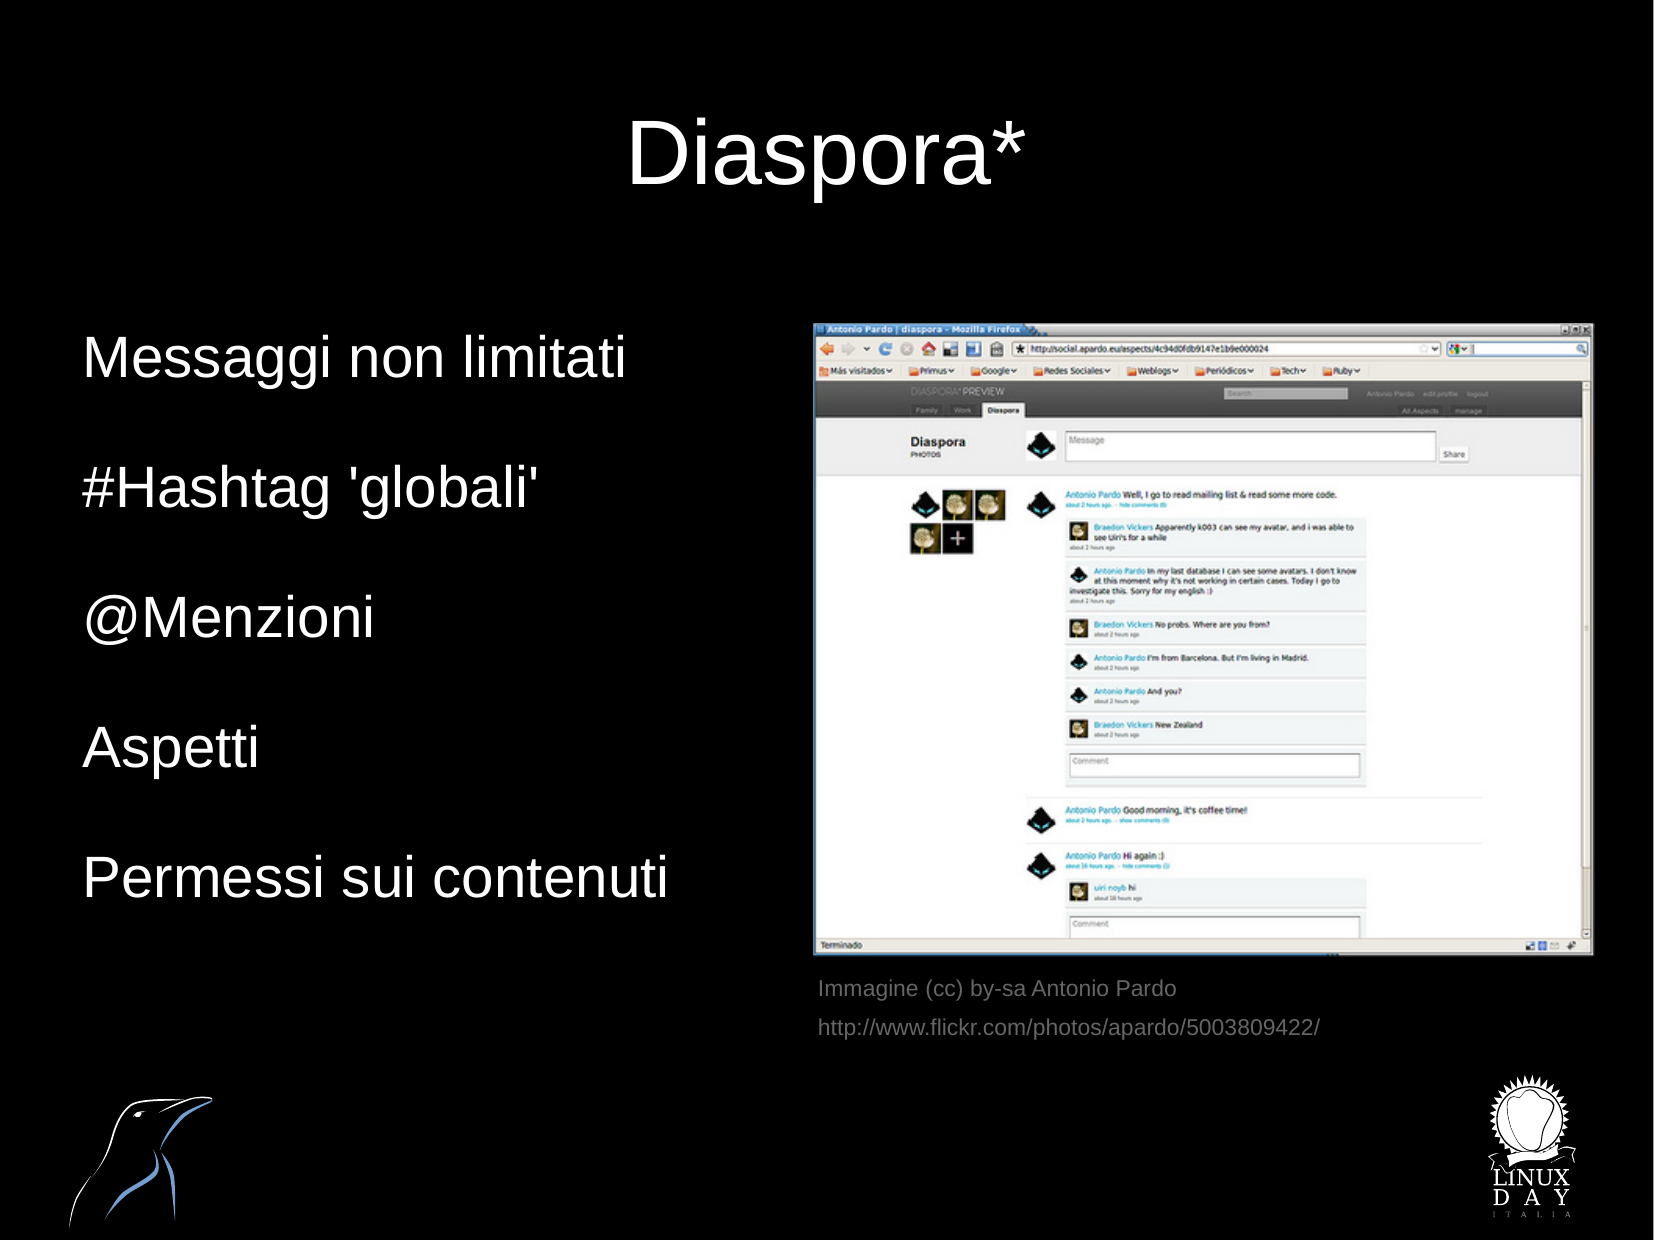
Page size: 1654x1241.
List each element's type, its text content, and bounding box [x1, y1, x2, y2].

title Diaspora* [82, 49, 1571, 257]
subtitle Messaggi non limitati #Hashtag 'globali' @Menzioni Aspetti Permessi sui contenuti [82, 289, 1571, 1010]
text_box Immagine (cc) by-sa Antonio Pardo http://www.flickr.com/photos/apardo/5003809422/ [803, 968, 1583, 1052]
picture [813, 323, 1595, 957]
